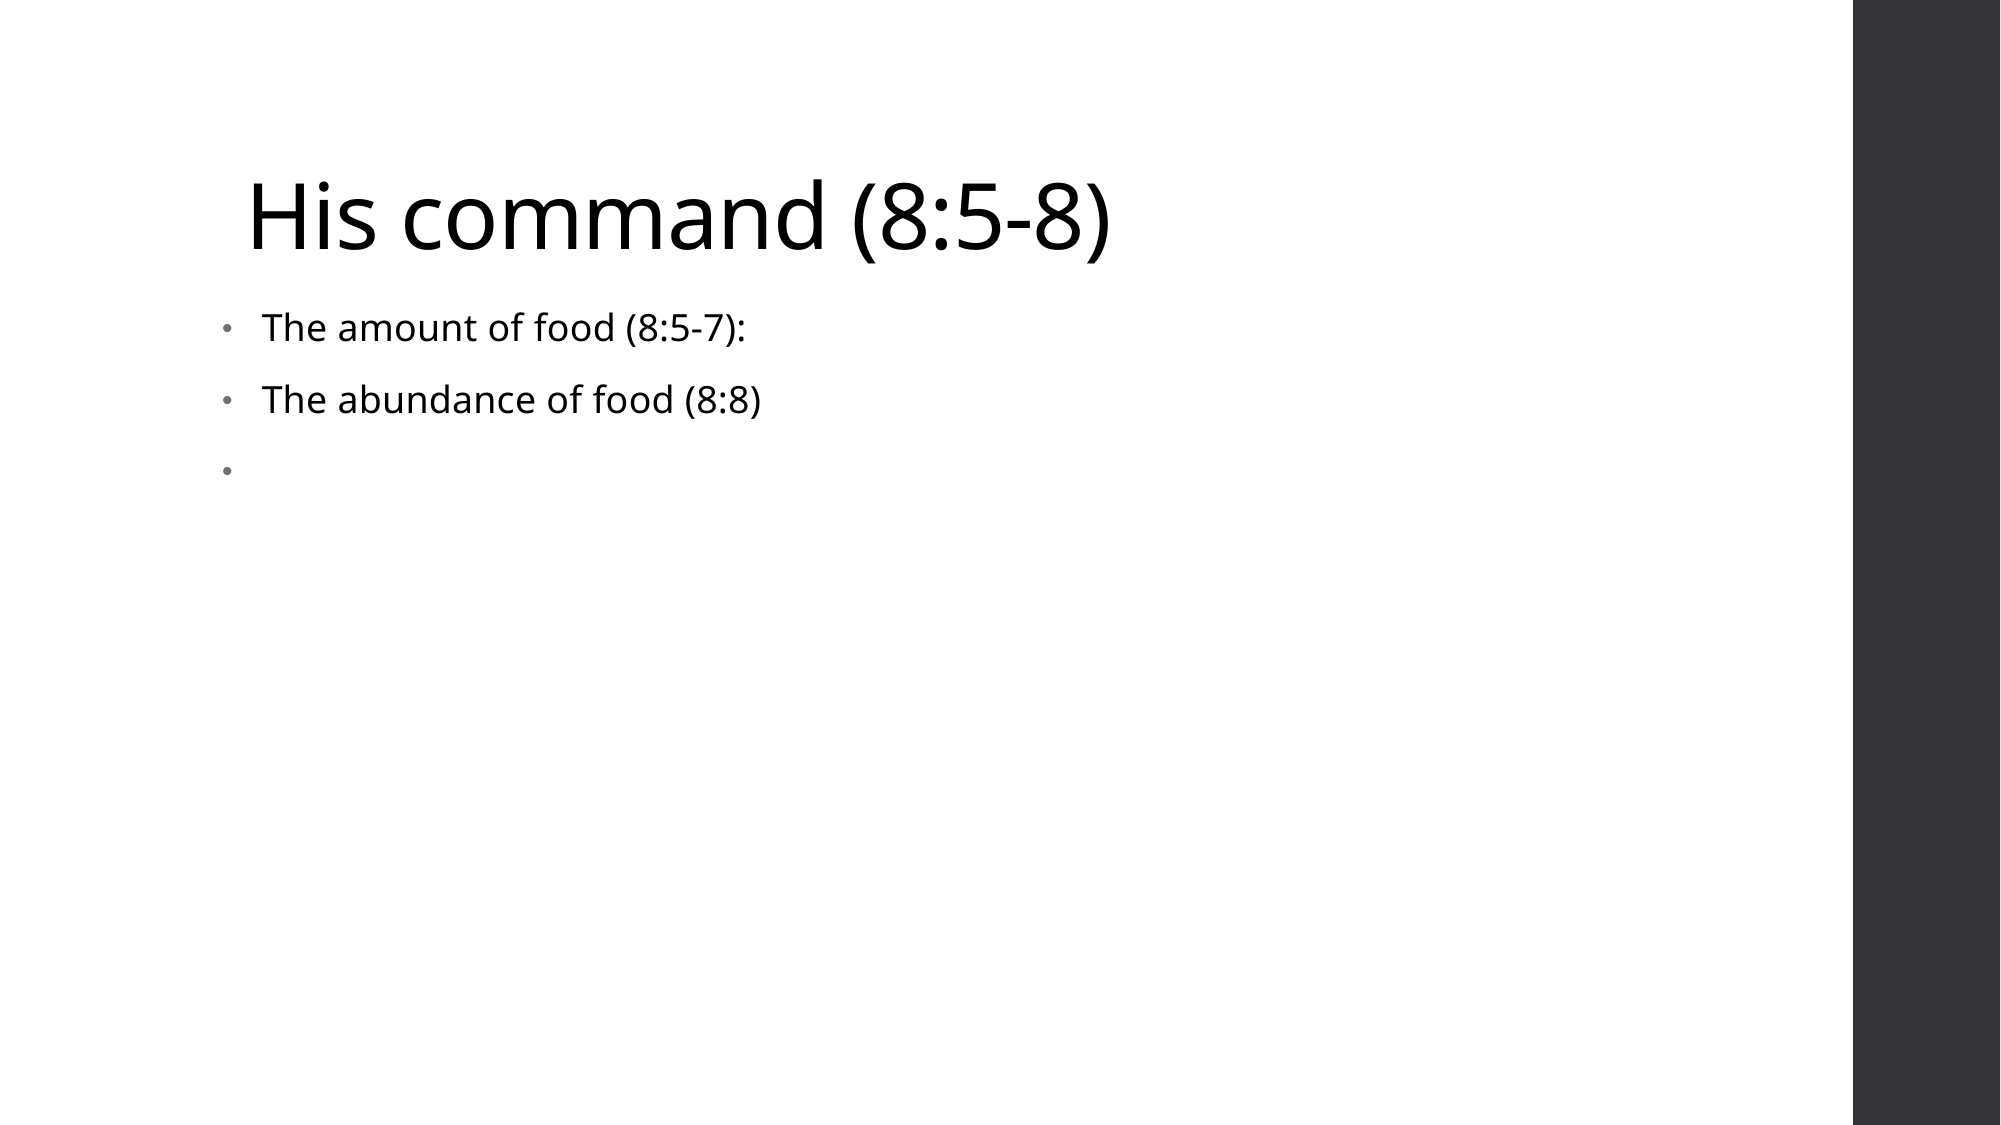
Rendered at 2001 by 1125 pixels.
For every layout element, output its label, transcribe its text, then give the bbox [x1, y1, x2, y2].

list The amount of food (8:5-7): The abundance of food (8:8) [206, 299, 1617, 1014]
title His command (8:5-8) [206, 60, 1797, 278]
